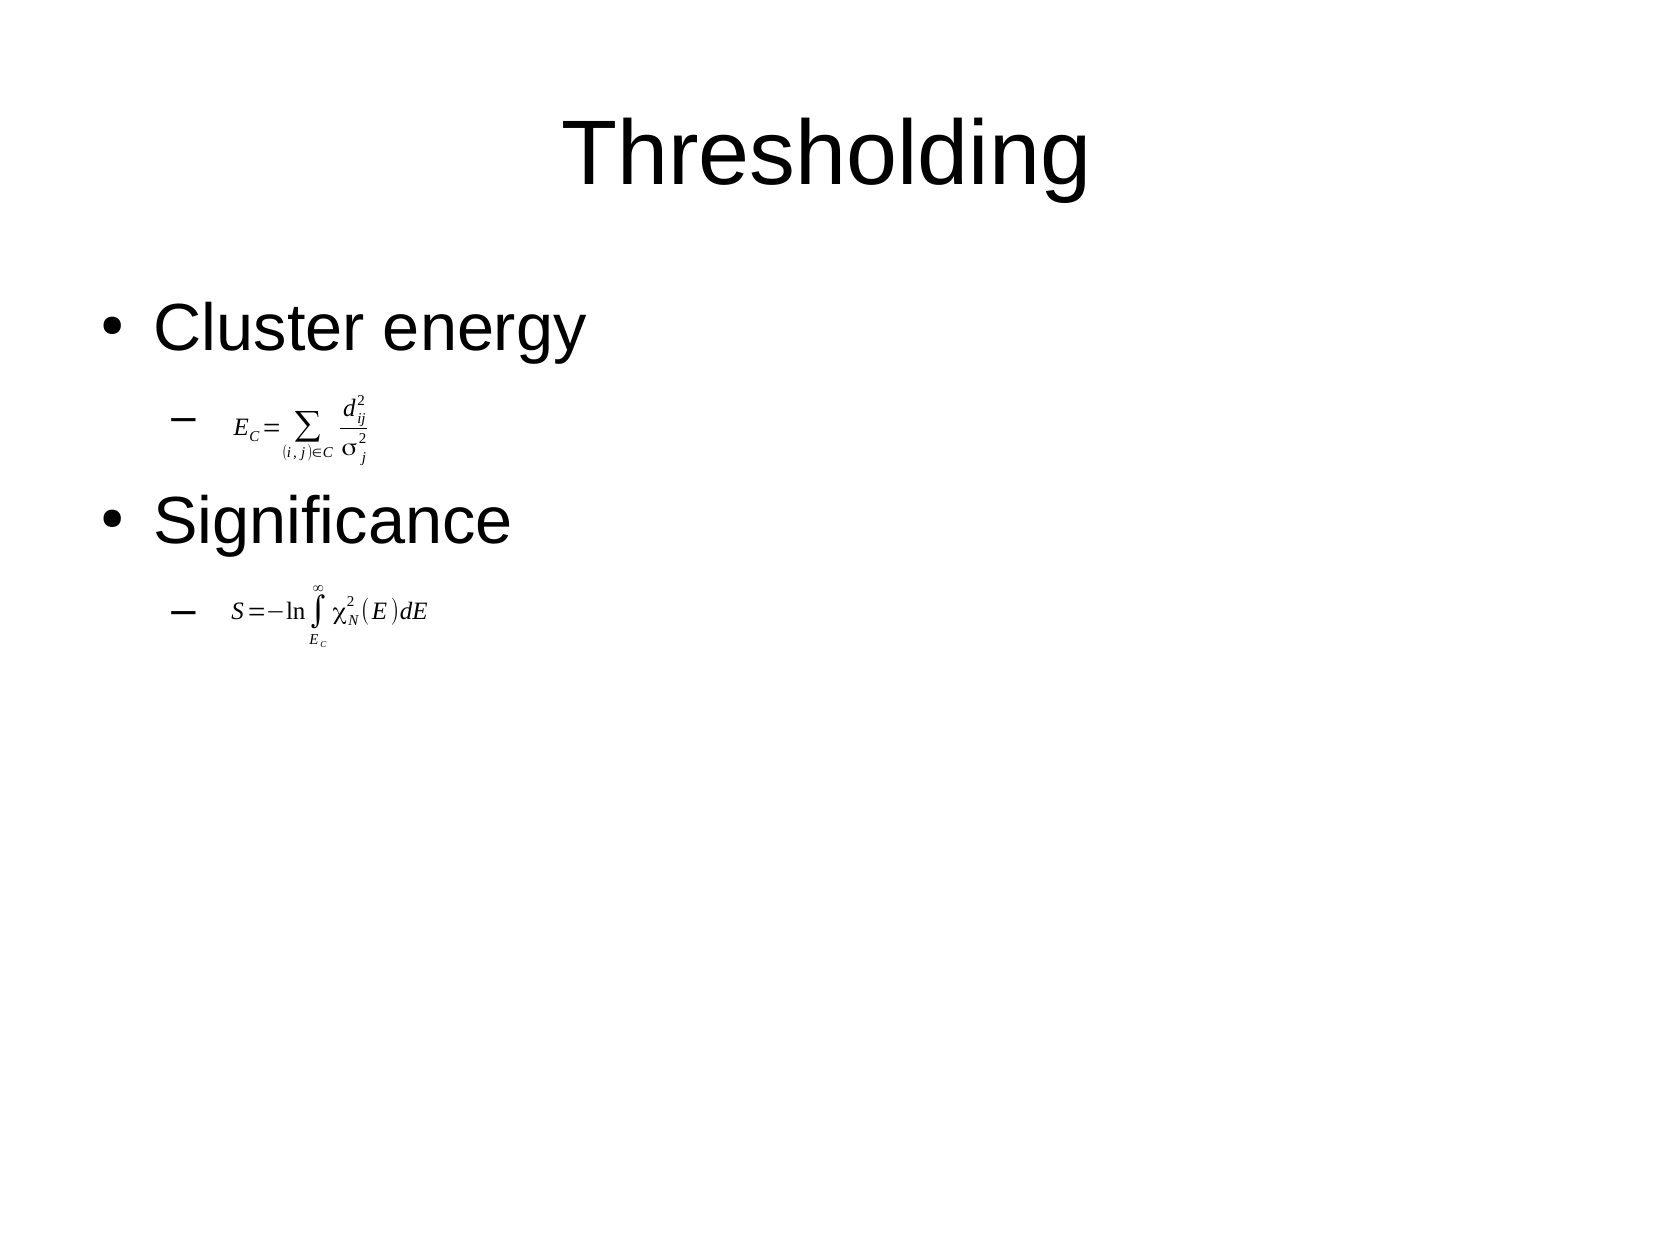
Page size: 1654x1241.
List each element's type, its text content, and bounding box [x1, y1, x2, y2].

chart [226, 391, 376, 466]
chart [225, 585, 436, 650]
list Cluster energy Significance [82, 290, 1571, 1010]
title Thresholding [82, 49, 1571, 257]
